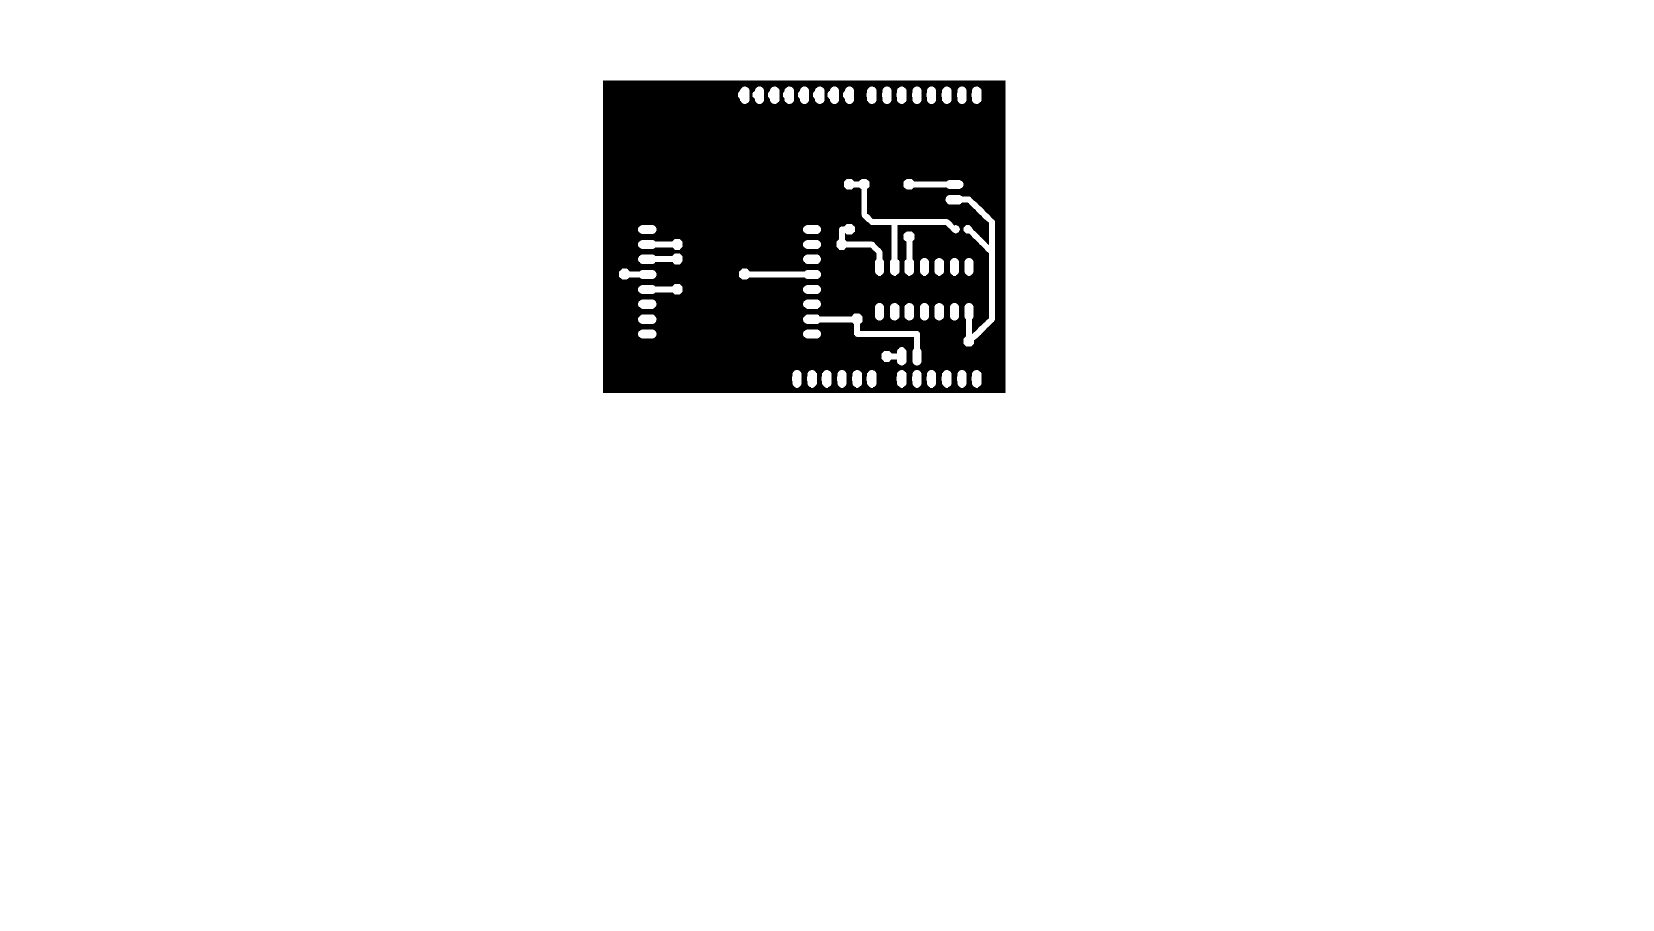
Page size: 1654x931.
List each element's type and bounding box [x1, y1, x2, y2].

picture [602, 79, 1006, 394]
